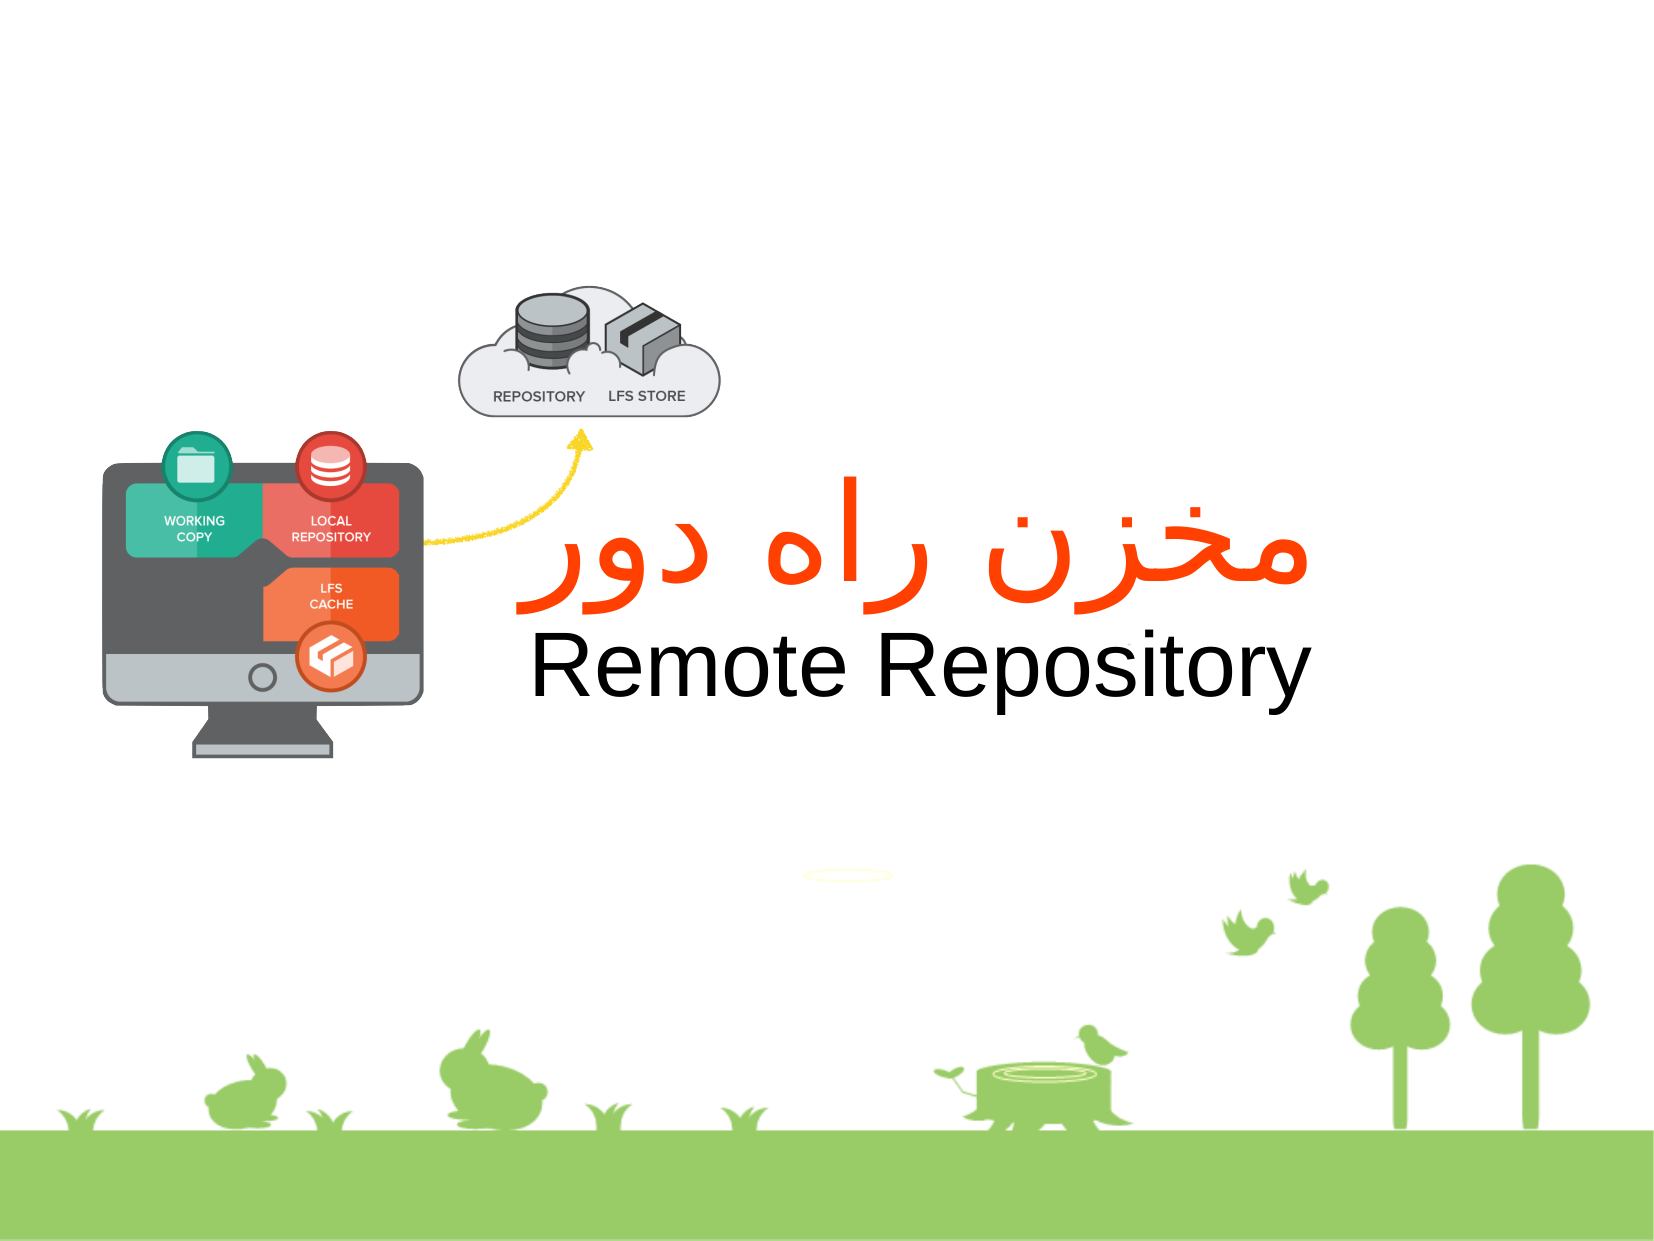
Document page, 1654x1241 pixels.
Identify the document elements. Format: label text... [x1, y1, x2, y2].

title مخزن راه دور Remote Repository [736, 420, 1654, 750]
picture [0, 0, 1654, 1241]
